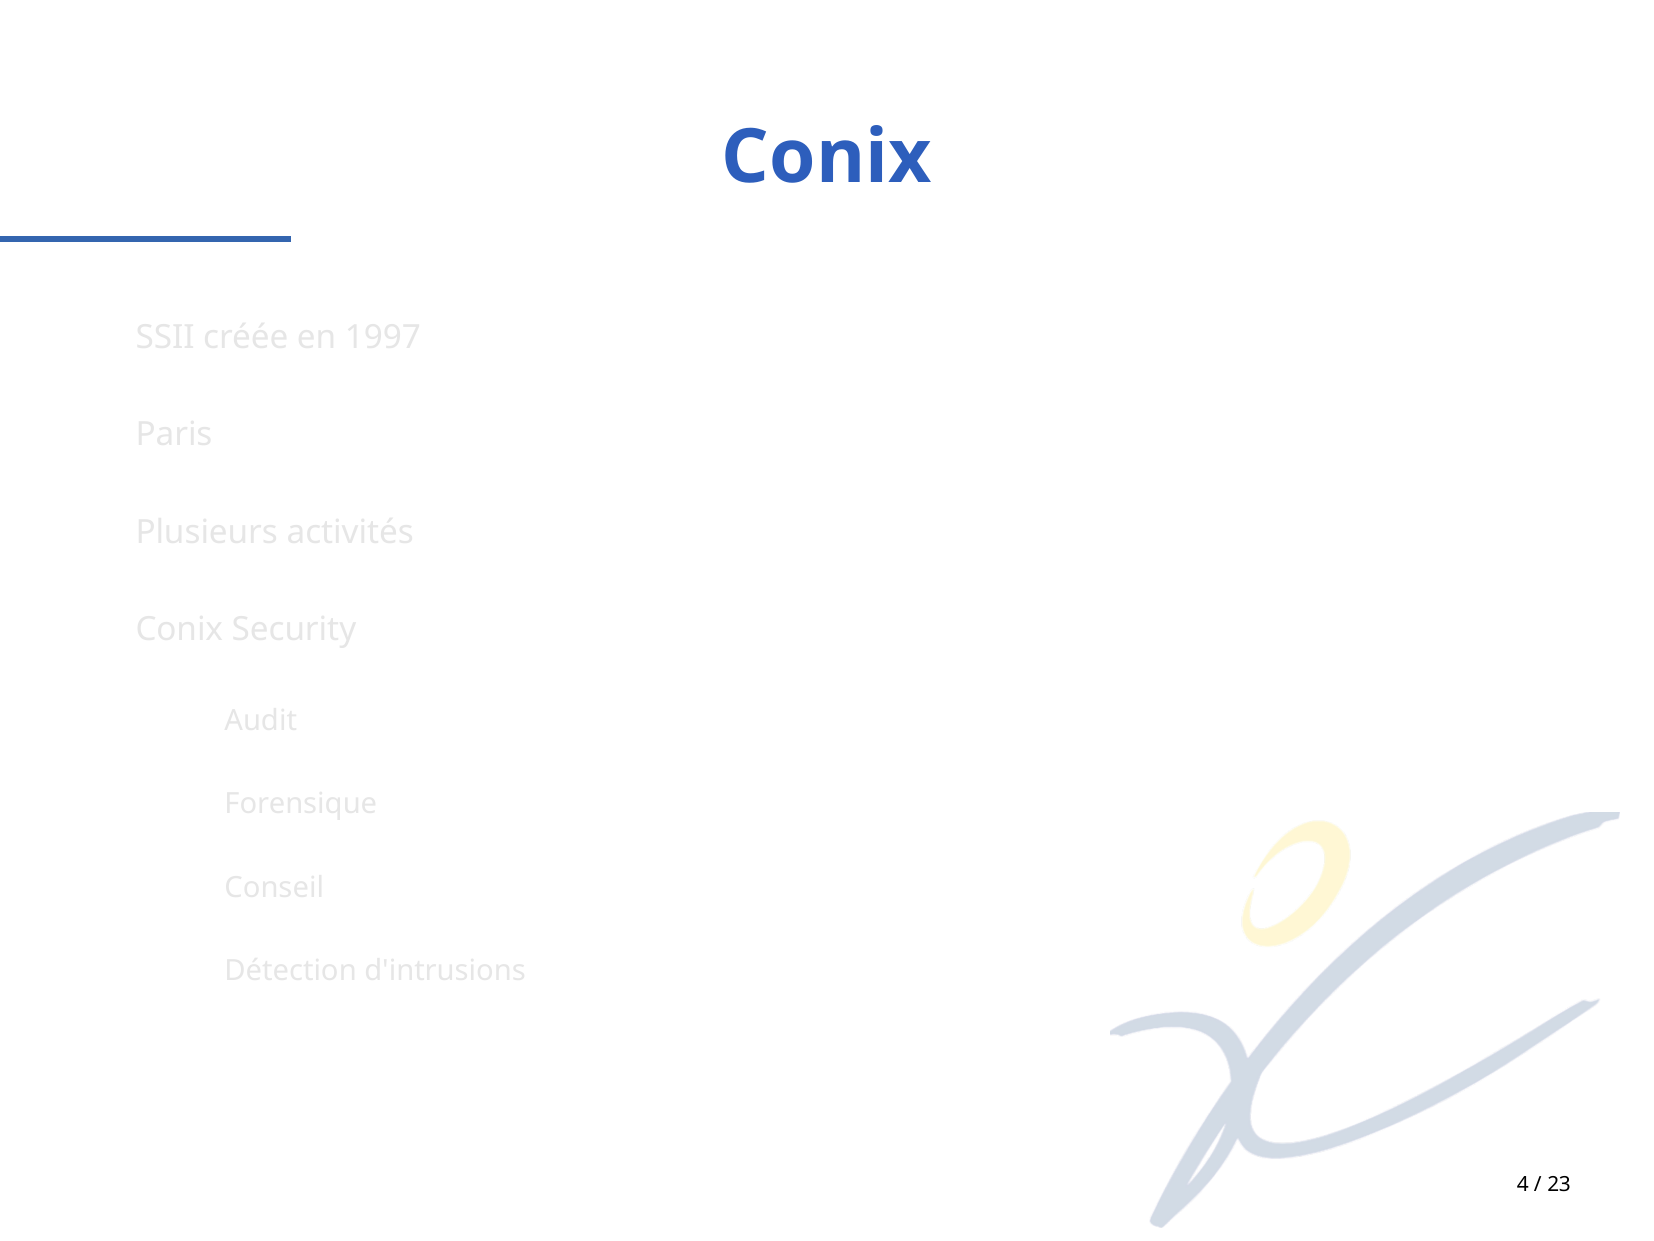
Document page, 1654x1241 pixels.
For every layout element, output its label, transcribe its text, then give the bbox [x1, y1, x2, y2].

picture [1533, 1176, 1540, 1191]
title Conix [82, 49, 1571, 257]
picture [1548, 1176, 1558, 1191]
picture [1516, 1176, 1528, 1191]
list SSII créée en 1997 Paris Plusieurs activités Conix Security Audit Forensique Conseil Détection d'intrusions [82, 290, 1571, 1010]
picture [1559, 1176, 1569, 1191]
